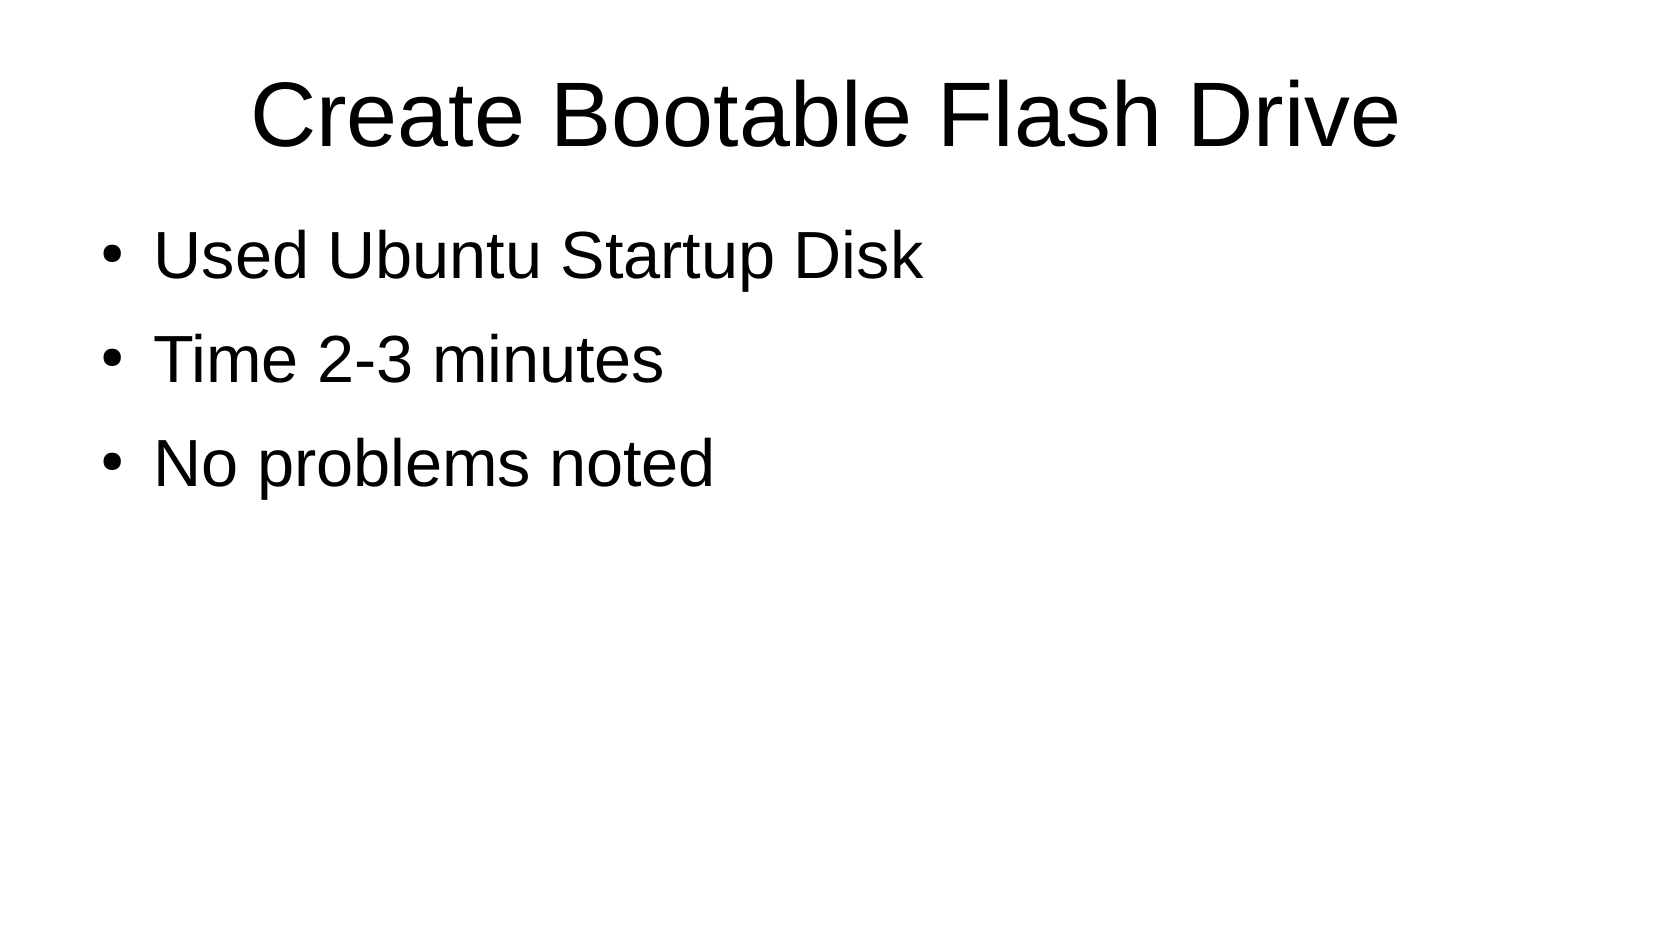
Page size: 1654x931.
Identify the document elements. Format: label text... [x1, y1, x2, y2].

title Create Bootable Flash Drive [82, 37, 1571, 193]
list Used Ubuntu Startup Disk Time 2-3 minutes No problems noted [82, 217, 1571, 758]
